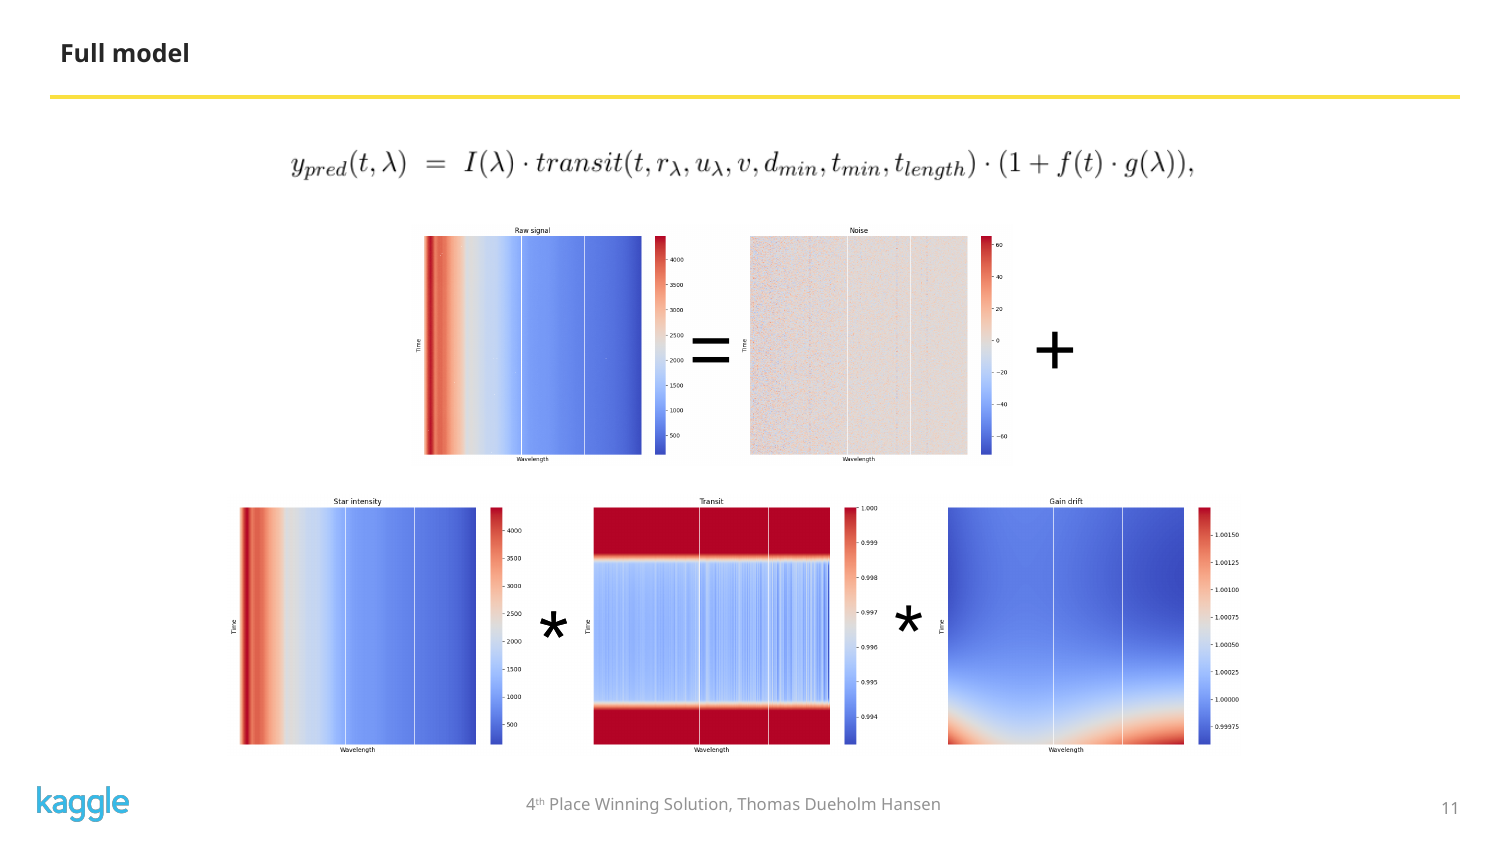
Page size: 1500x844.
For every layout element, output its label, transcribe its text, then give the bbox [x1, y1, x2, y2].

slide_number <number> [1137, 786, 1475, 832]
text_box = [675, 300, 751, 399]
text_box * [525, 588, 601, 687]
text_box + [1018, 300, 1094, 399]
text_box * [880, 582, 956, 682]
picture [37, 786, 129, 822]
picture [276, 141, 1201, 188]
text_box Full model [45, 30, 888, 116]
picture [411, 224, 1013, 466]
picture [227, 494, 1241, 756]
